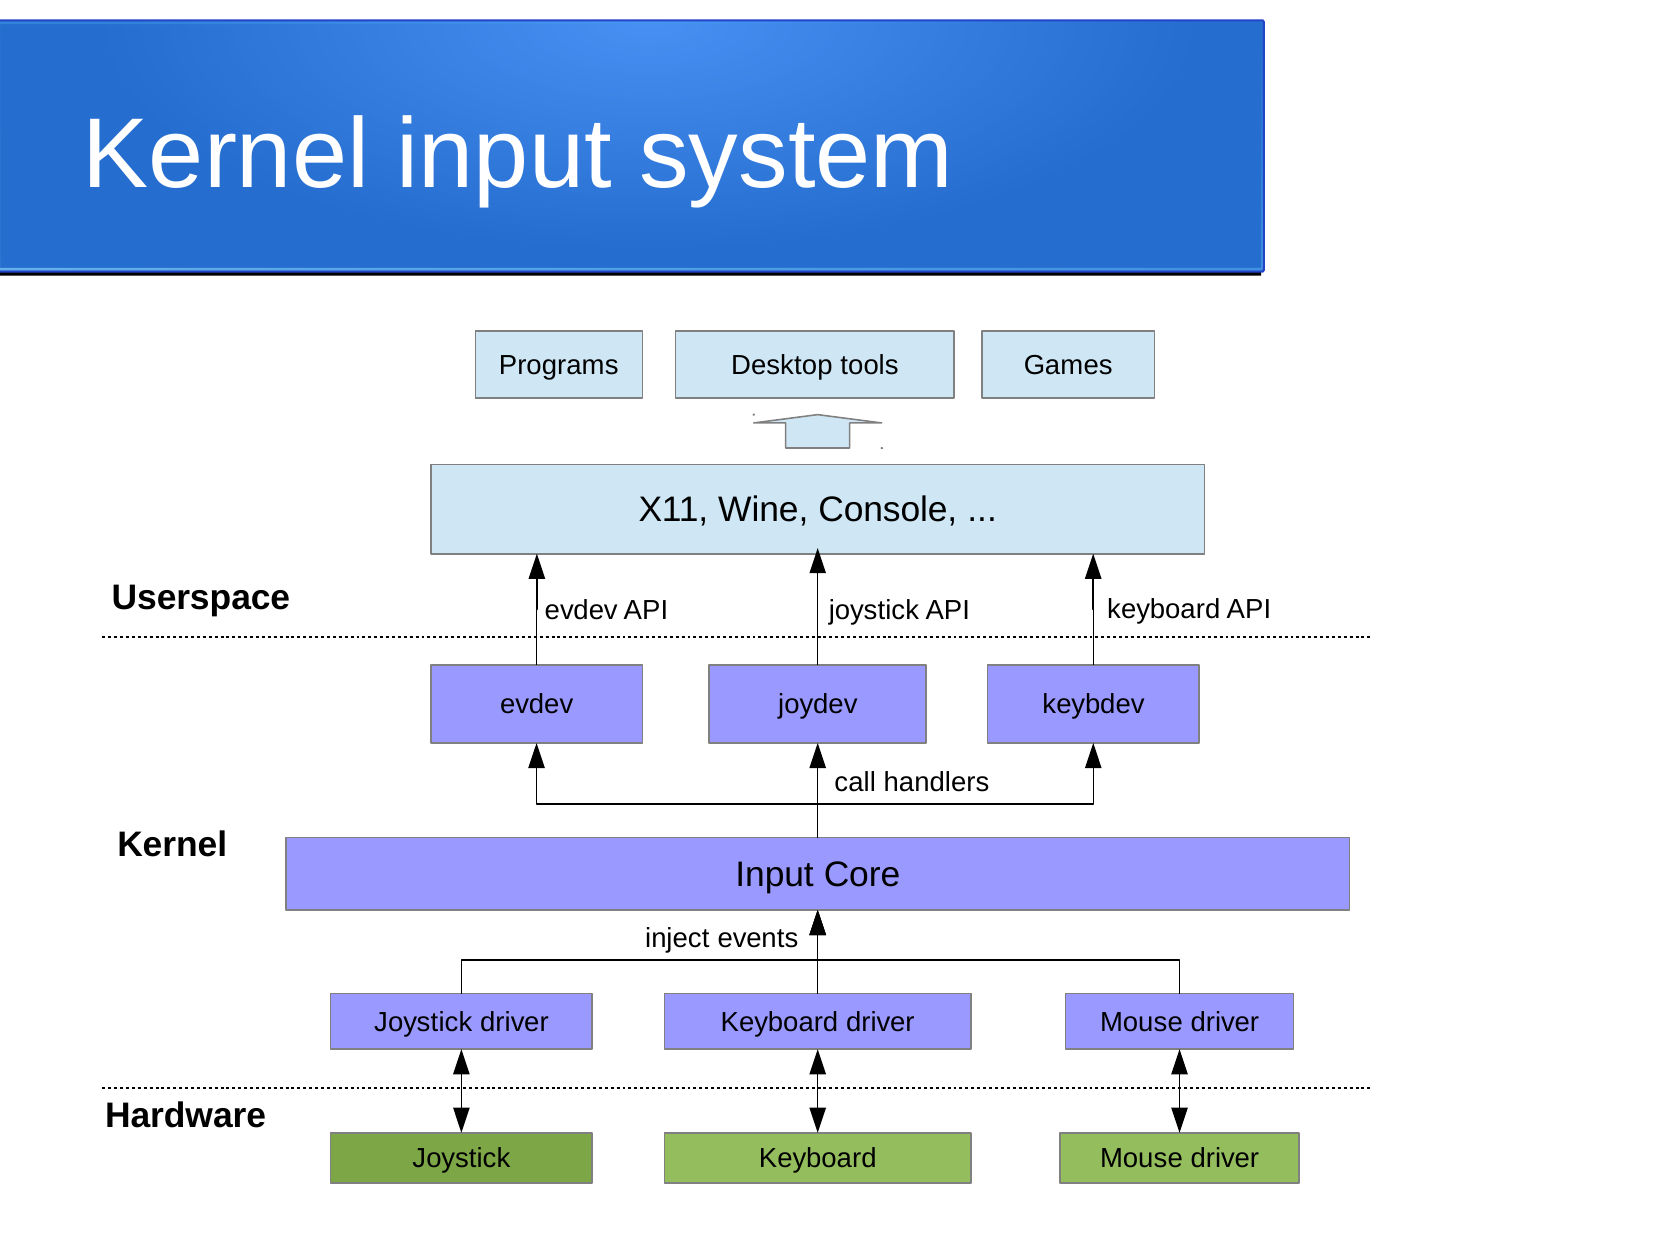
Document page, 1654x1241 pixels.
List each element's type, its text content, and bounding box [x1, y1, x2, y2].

picture [35, 236, 1654, 1241]
title Kernel input system [82, 49, 1250, 236]
